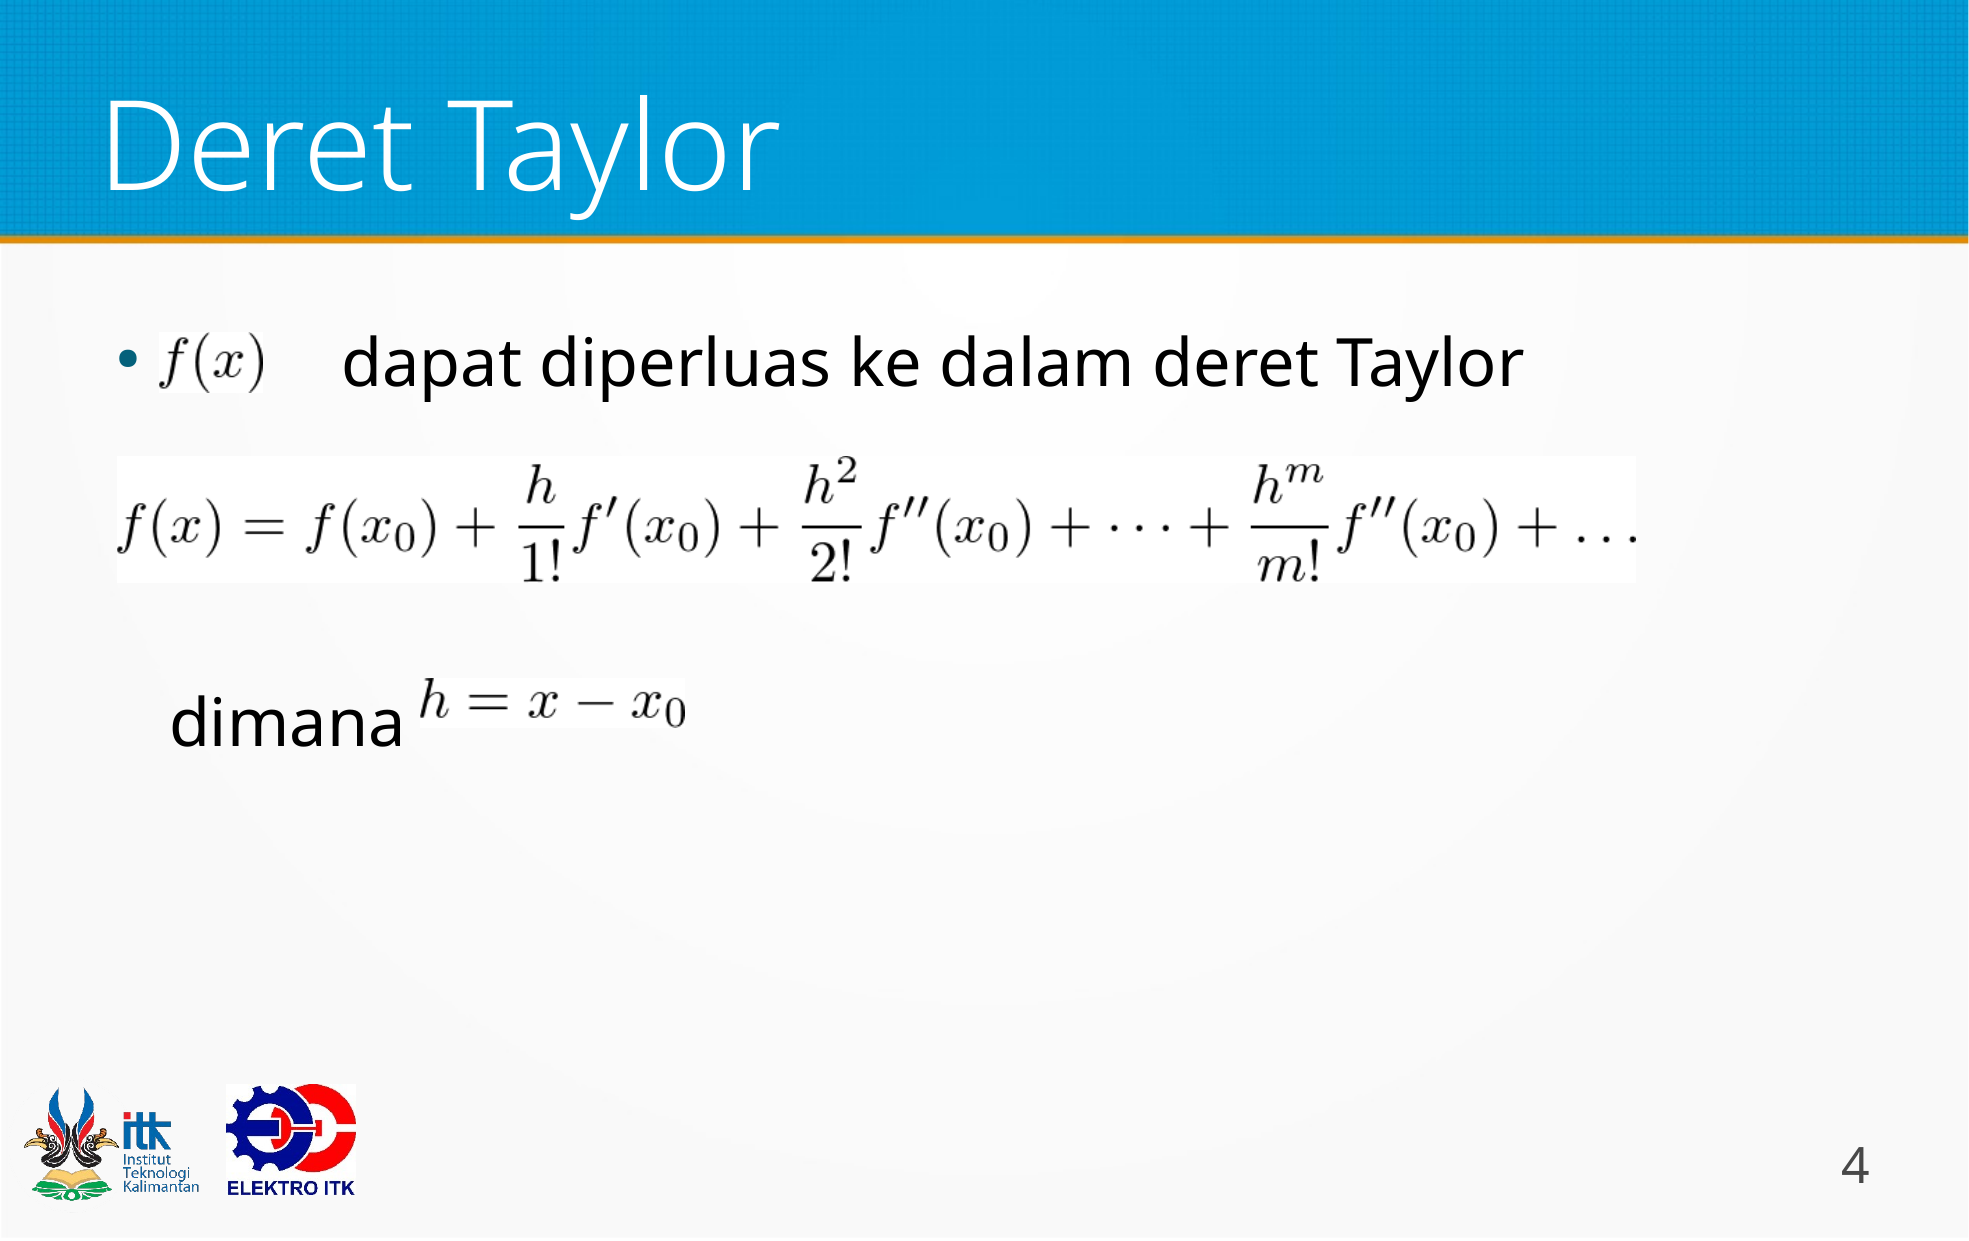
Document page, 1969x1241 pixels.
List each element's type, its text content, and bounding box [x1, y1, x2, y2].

title Deret Taylor [98, 19, 1870, 227]
picture [0, 233, 1969, 1241]
list dapat diperluas ke dalam deret Taylor dimana [98, 315, 1861, 1081]
